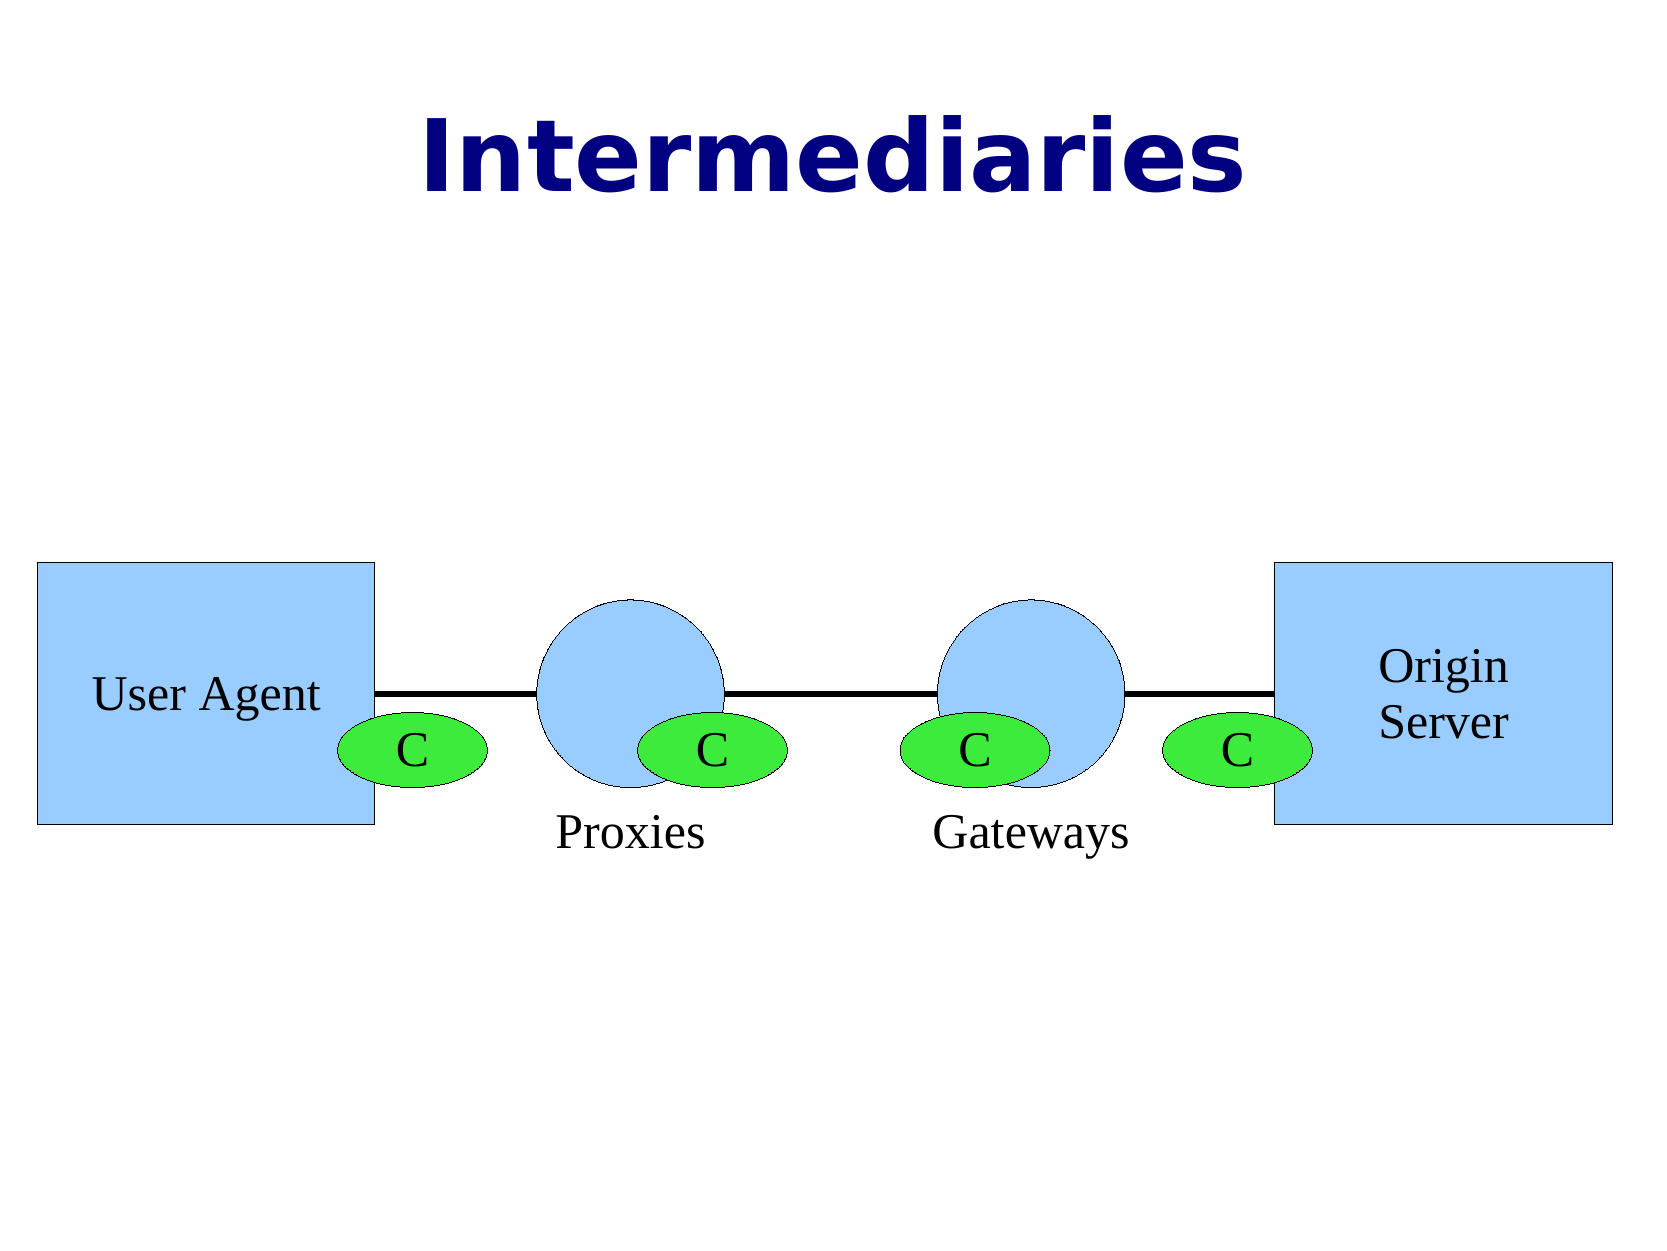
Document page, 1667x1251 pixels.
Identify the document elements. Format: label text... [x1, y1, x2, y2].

text_box C [900, 712, 1051, 788]
title Intermediaries [124, 98, 1542, 332]
text_box Gateways [937, 599, 1126, 788]
text_box C [1162, 712, 1313, 788]
text_box C [637, 712, 788, 788]
text_box C [337, 712, 488, 788]
text_box Proxies [536, 599, 725, 788]
text_box User Agent [37, 562, 375, 825]
text_box Origin Server [1274, 562, 1613, 825]
